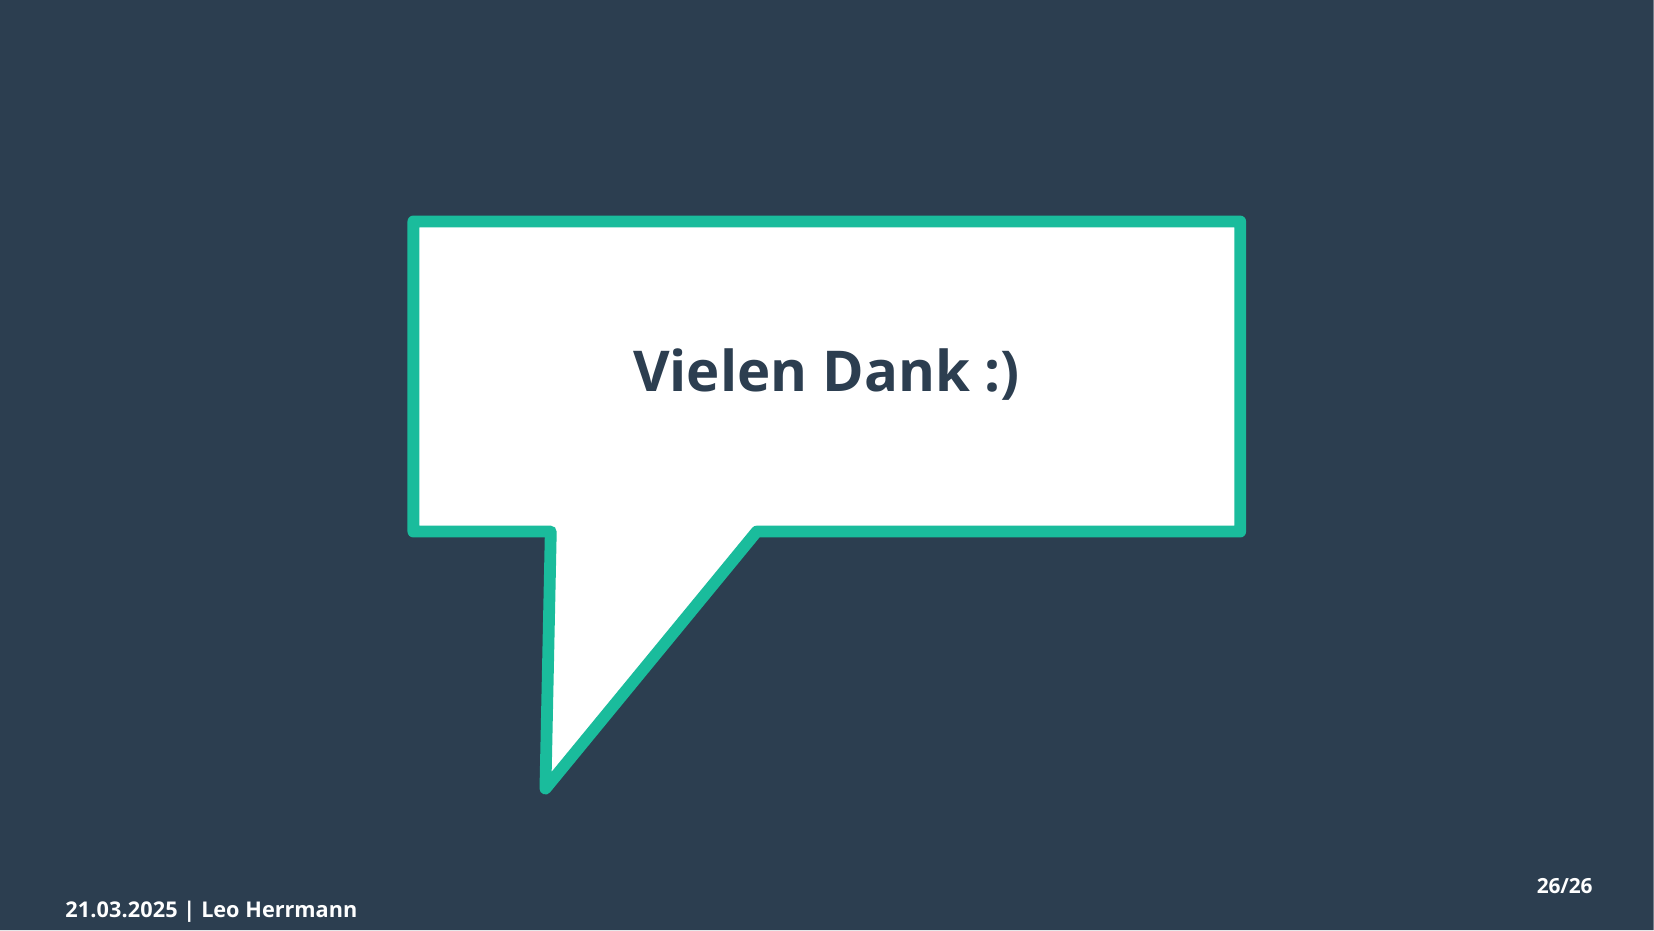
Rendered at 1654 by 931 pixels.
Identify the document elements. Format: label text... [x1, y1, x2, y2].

title Vielen Dank :) [442, 236, 1211, 502]
